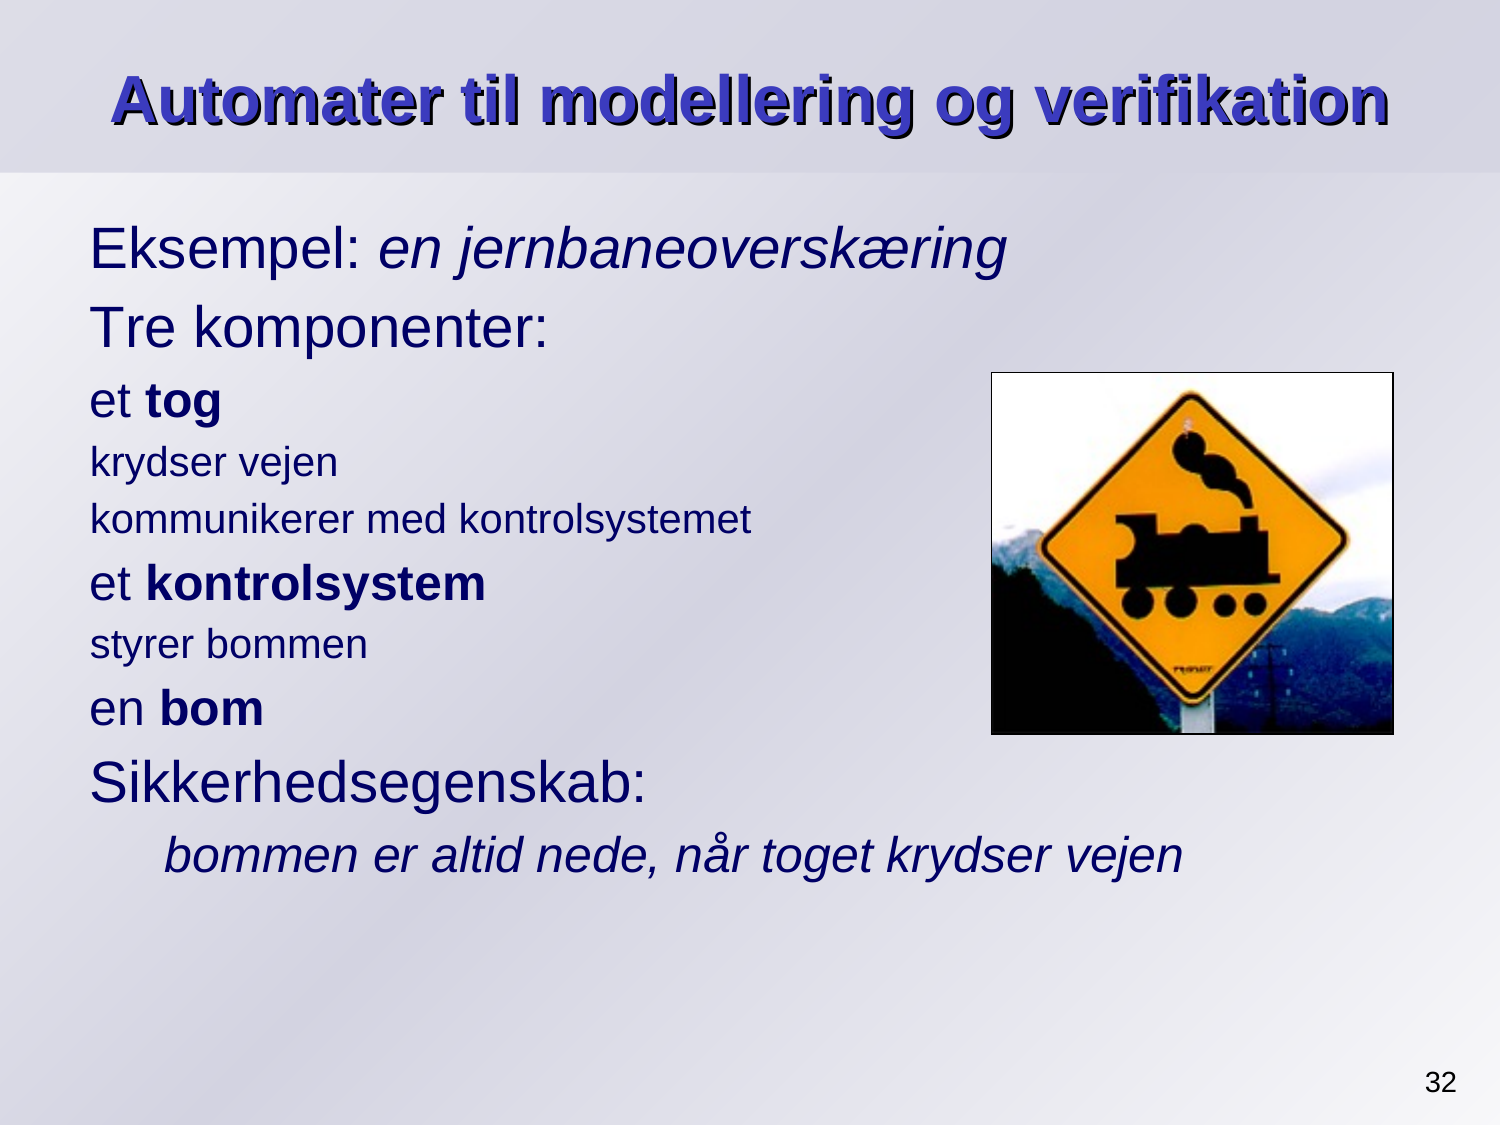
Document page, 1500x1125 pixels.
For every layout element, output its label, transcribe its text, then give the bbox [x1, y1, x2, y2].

title Automater til modellering og verifikation [75, 24, 1426, 173]
picture [992, 373, 1393, 734]
list Eksempel: en jernbaneoverskæring Tre komponenter: et tog krydser vejen kommunikerer med kontrolsystemet et kontrolsystem styrer bommen en bom Sikkerhedsegenskab: bommen er altid nede, når toget krydser vejen [74, 208, 1459, 1048]
